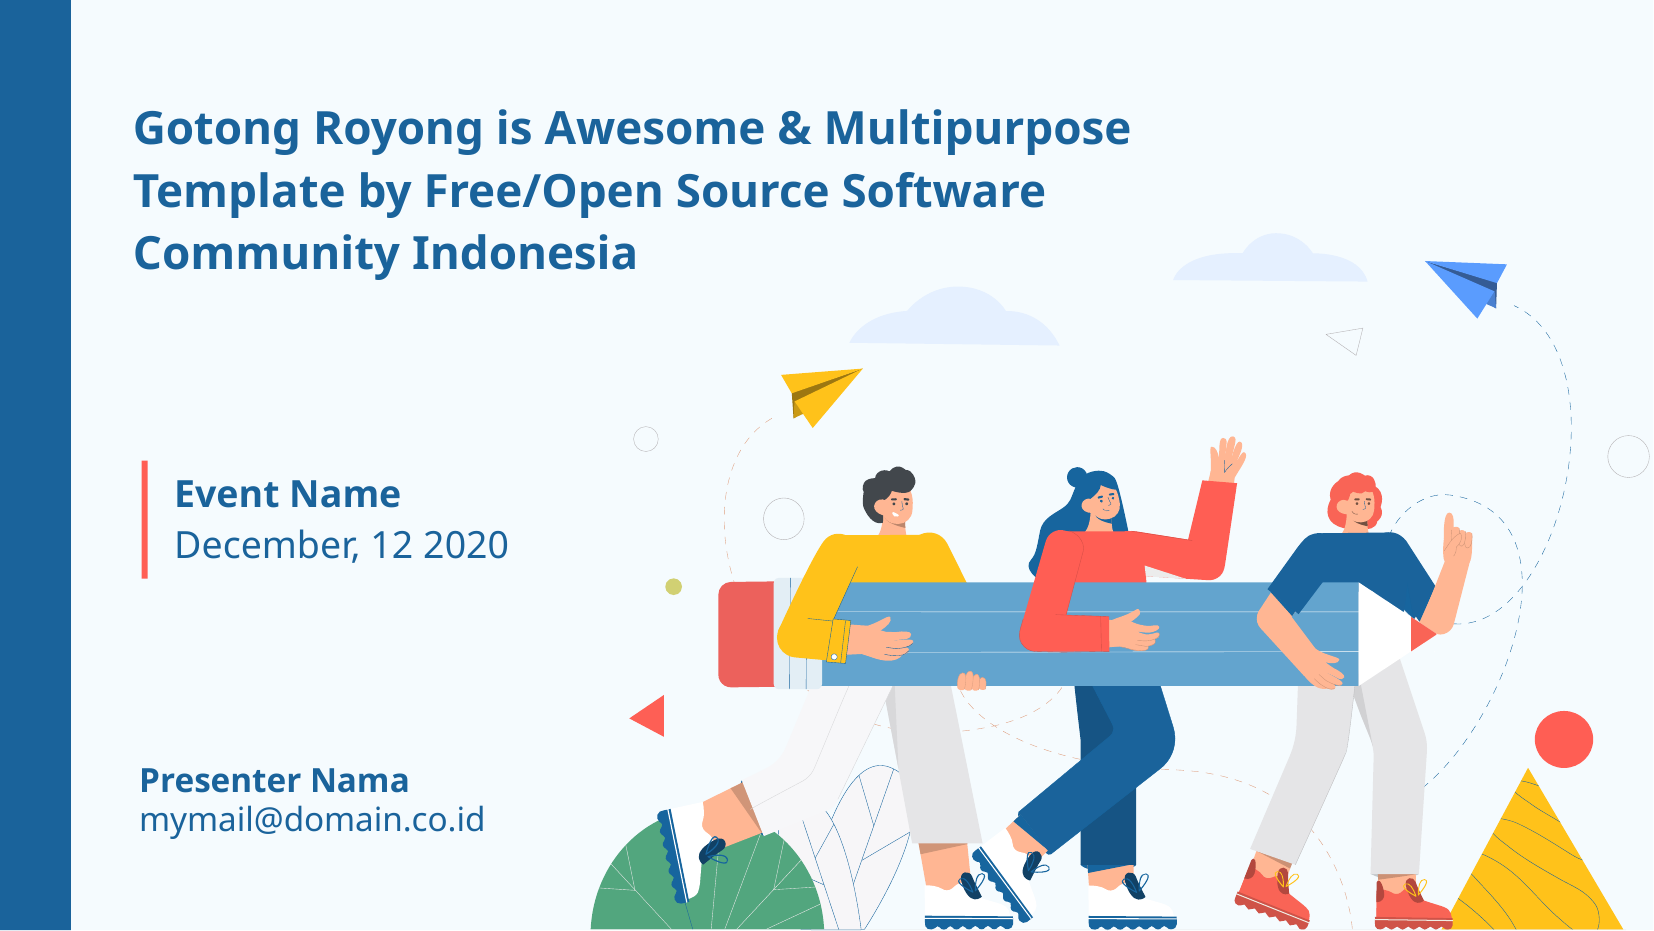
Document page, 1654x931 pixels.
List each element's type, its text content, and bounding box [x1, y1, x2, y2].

text_box Event Name [159, 460, 437, 511]
text_box [141, 460, 148, 579]
text_box December, 12 2020 [159, 511, 538, 579]
text_box mymail@domain.co.id [124, 788, 531, 851]
text_box Presenter Nama [124, 750, 449, 788]
text_box Gotong Royong is Awesome & Multipurpose Template by Free/Open Source Software Community Indonesia [118, 88, 1258, 297]
